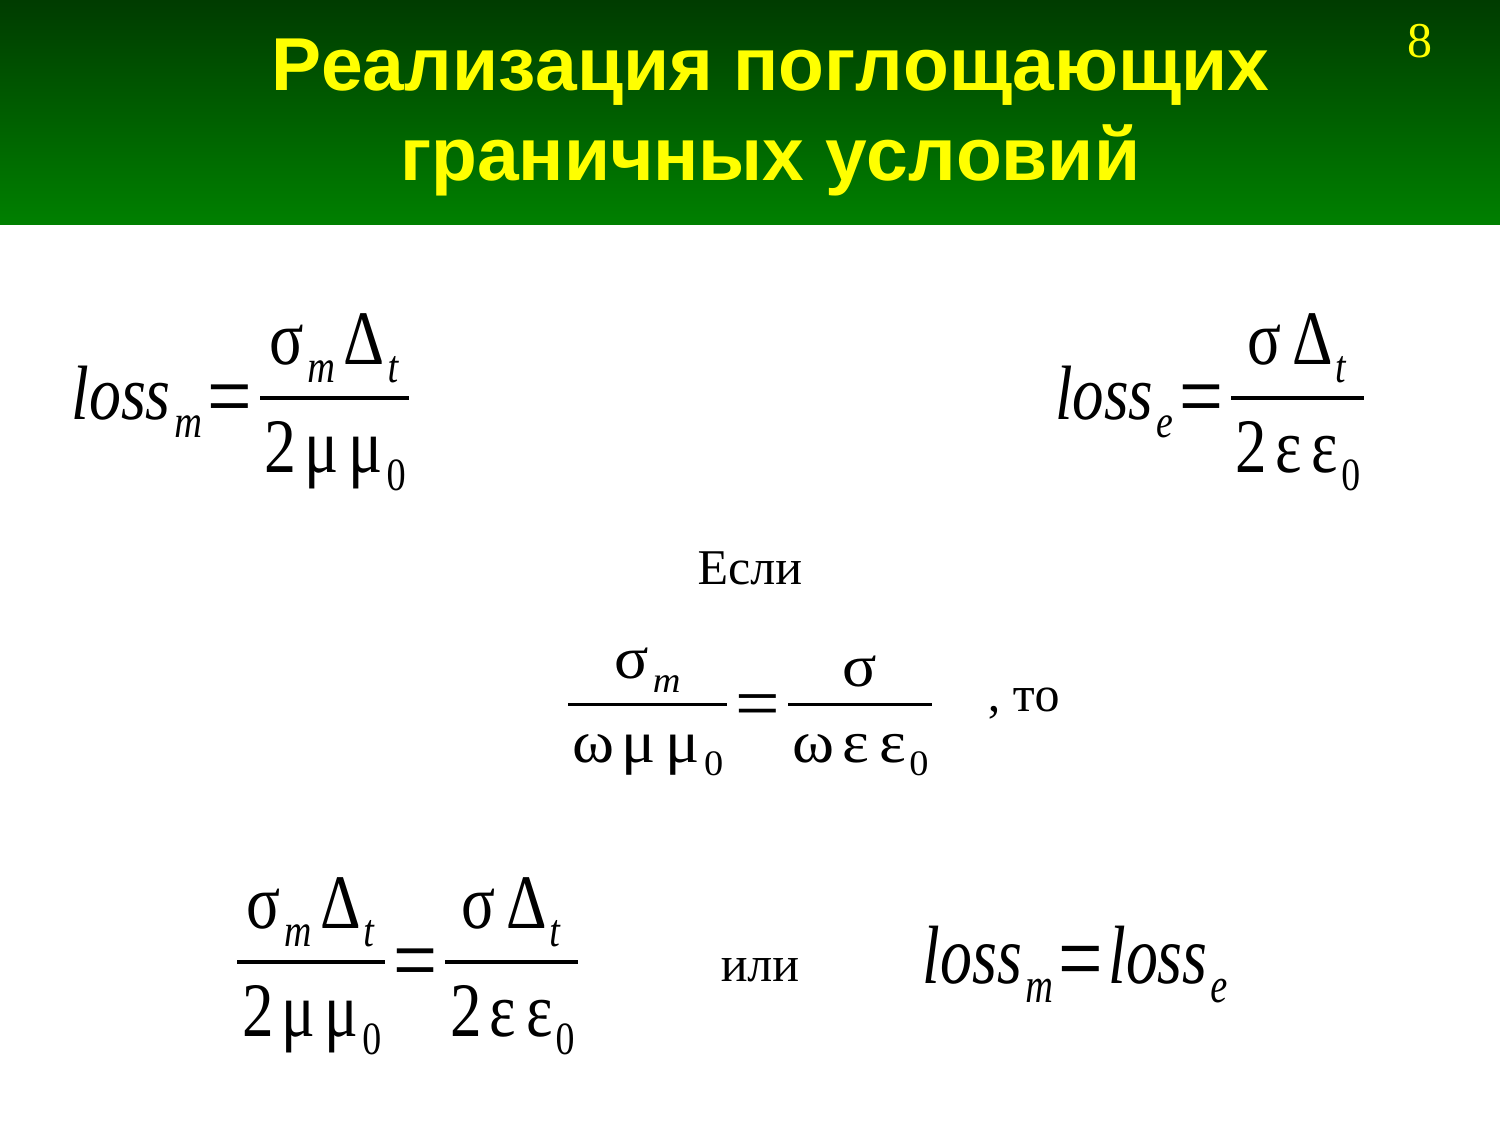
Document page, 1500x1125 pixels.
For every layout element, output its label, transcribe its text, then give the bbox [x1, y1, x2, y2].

chart [207, 859, 608, 1064]
chart [895, 909, 1256, 1014]
text_box или [706, 924, 815, 1000]
text_box Если [682, 526, 818, 604]
chart [44, 295, 440, 500]
chart [537, 624, 963, 784]
text_box , то [973, 653, 1075, 729]
chart [1028, 295, 1394, 500]
title Реализация поглощающих граничных условий [100, 7, 1441, 204]
